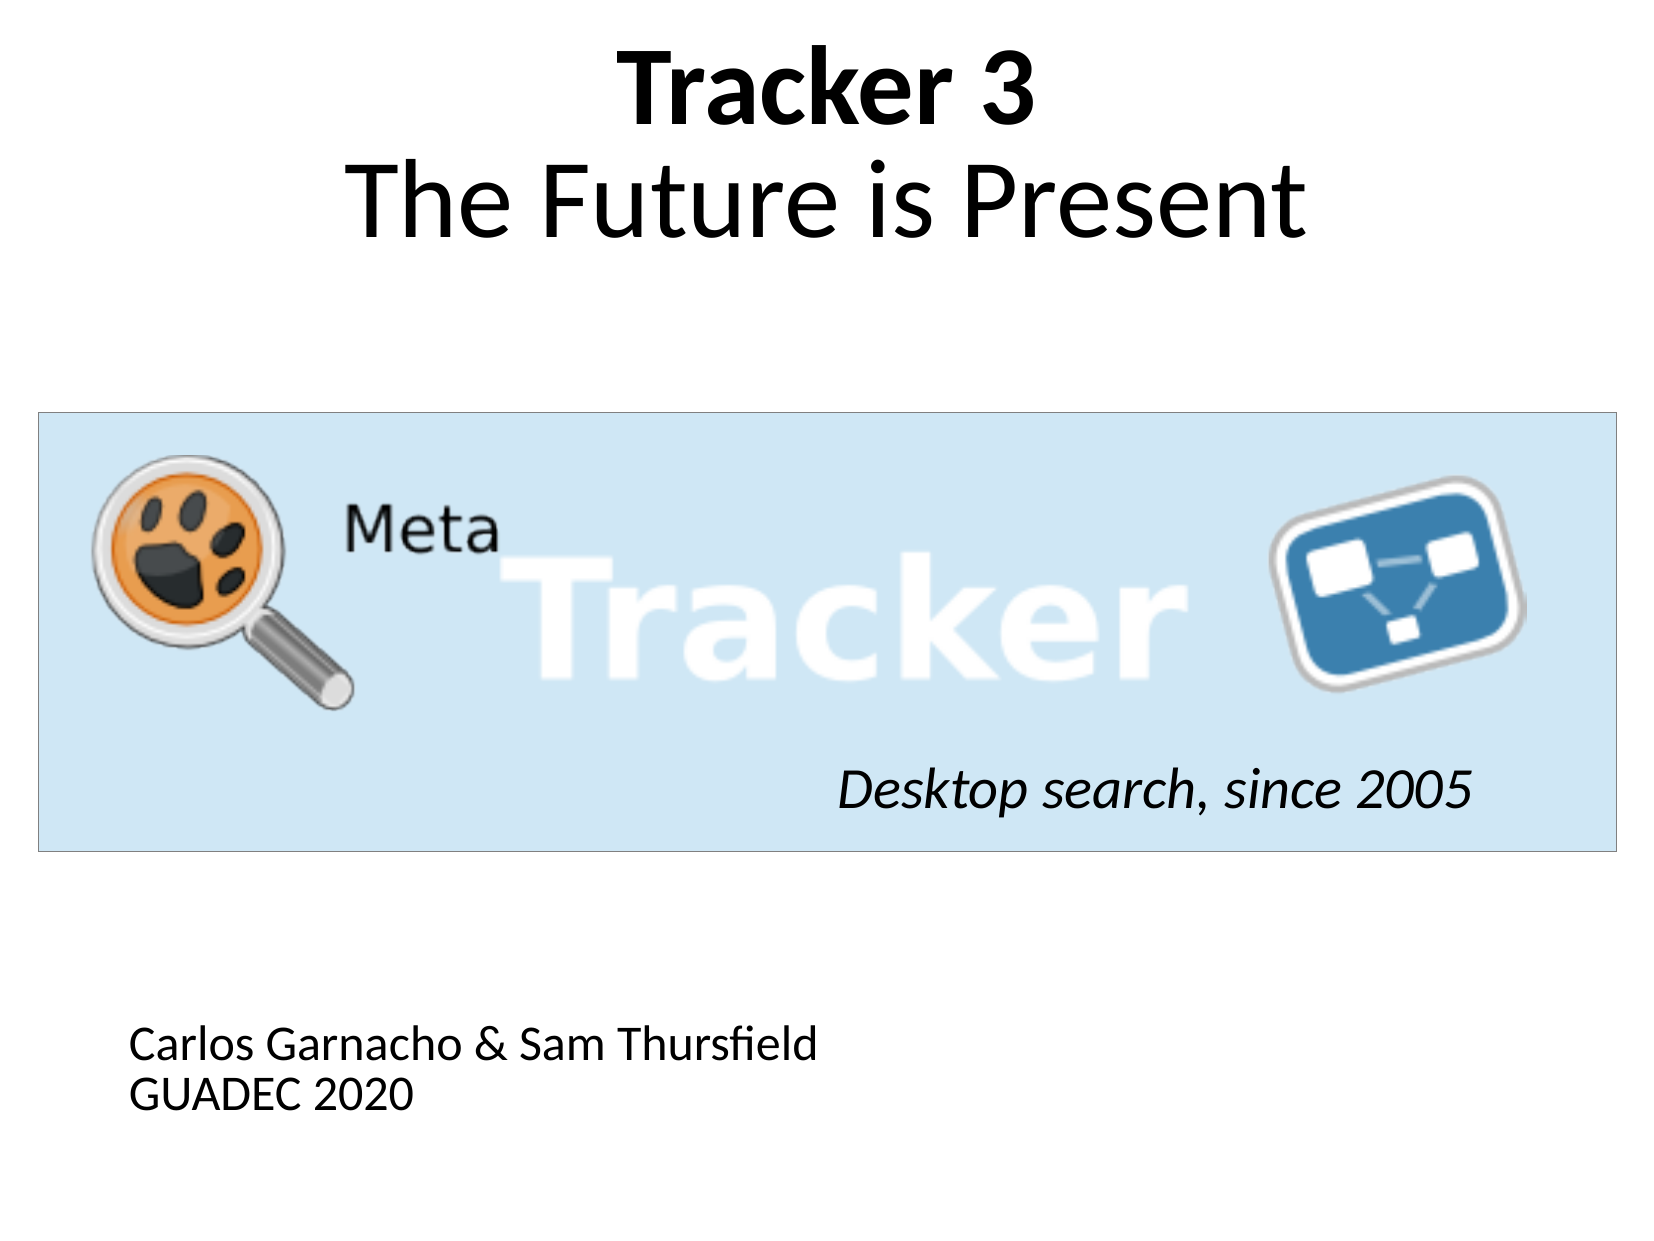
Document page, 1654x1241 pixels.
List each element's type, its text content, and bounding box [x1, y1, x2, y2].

text_box Desktop search, since 2005 [822, 757, 1654, 875]
picture [71, 455, 1527, 732]
title Tracker 3 The Future is Present [82, 17, 1571, 289]
text_box Carlos Garnacho & Sam Thursfield GUADEC 2020 [114, 1015, 1012, 1133]
text_box [38, 412, 1617, 852]
